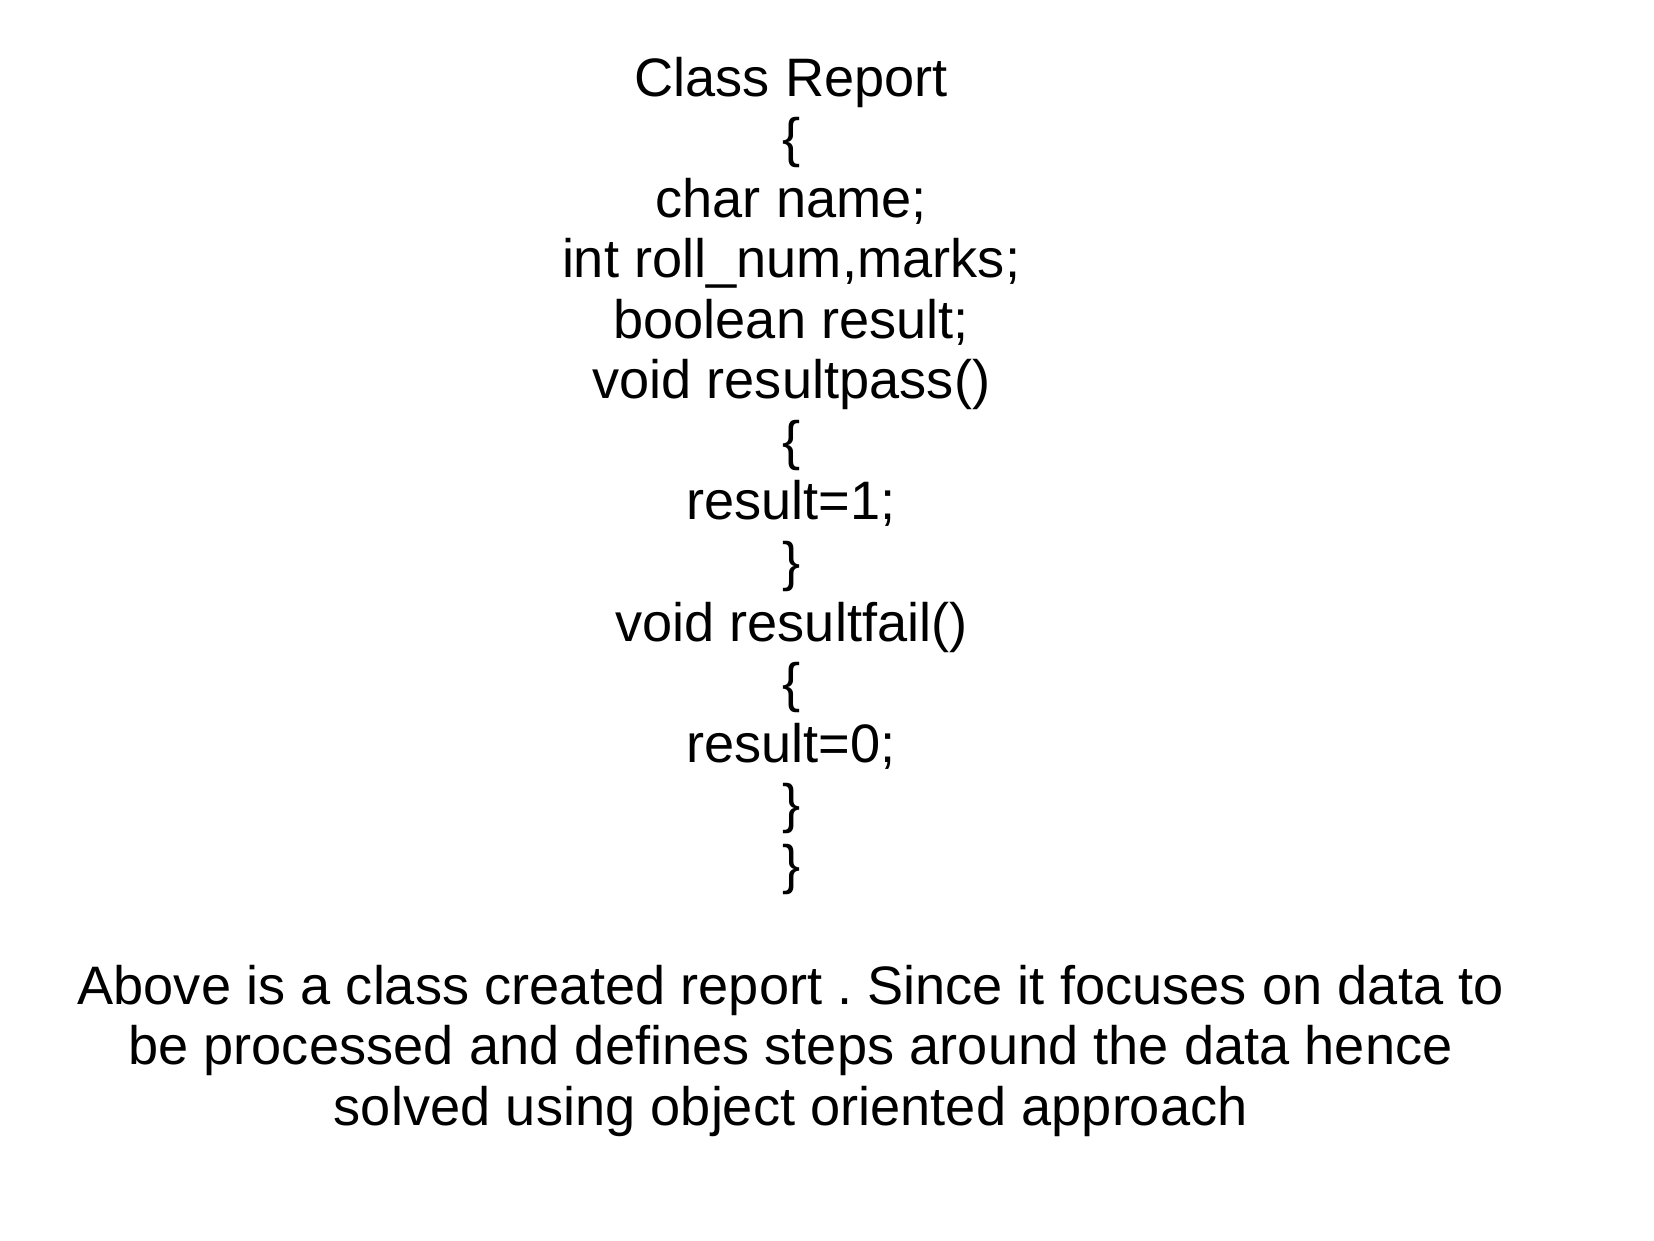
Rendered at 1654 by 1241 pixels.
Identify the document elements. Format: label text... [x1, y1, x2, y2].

title Class Report { char name; int roll_num,marks; boolean result; void resultpass() { result=1; } void resultfail() { result=0; } } Above is a class created report . Since it focuses on data to be processed and defines steps around the data hence solved using object oriented approach [47, 47, 1536, 1241]
